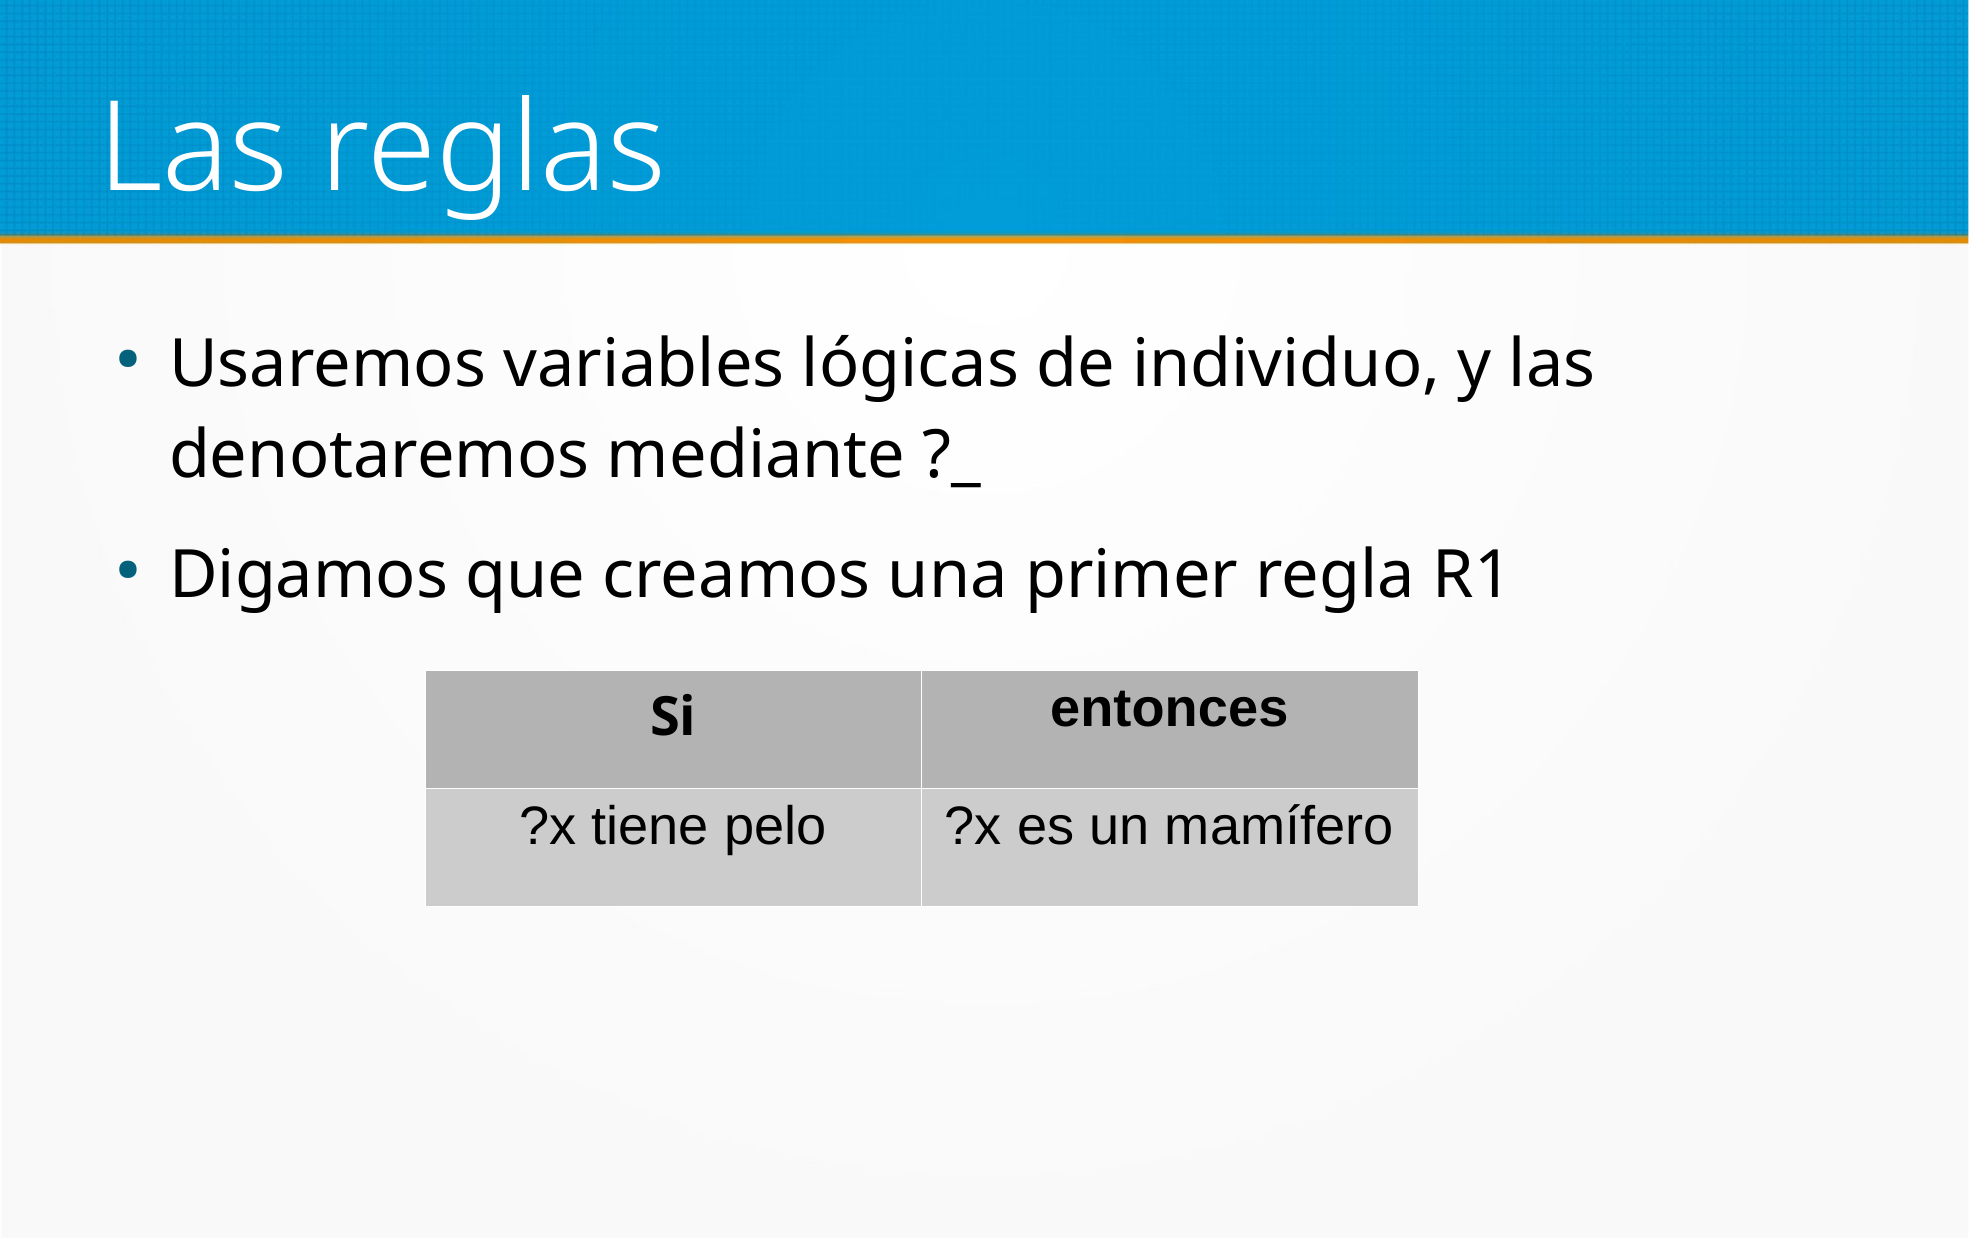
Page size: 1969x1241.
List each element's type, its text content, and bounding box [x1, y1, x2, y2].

table_cell ?x tiene pelo [426, 789, 921, 906]
table_header entonces [922, 671, 1418, 788]
picture [0, 233, 1969, 1241]
table_header Si [426, 671, 921, 788]
title Las reglas [98, 19, 1870, 227]
list Usaremos variables lógicas de individuo, y las denotaremos mediante ?_ Digamos que creamos una primer regla R1 [98, 315, 1861, 1081]
table_cell ?x es un mamífero [922, 789, 1418, 906]
